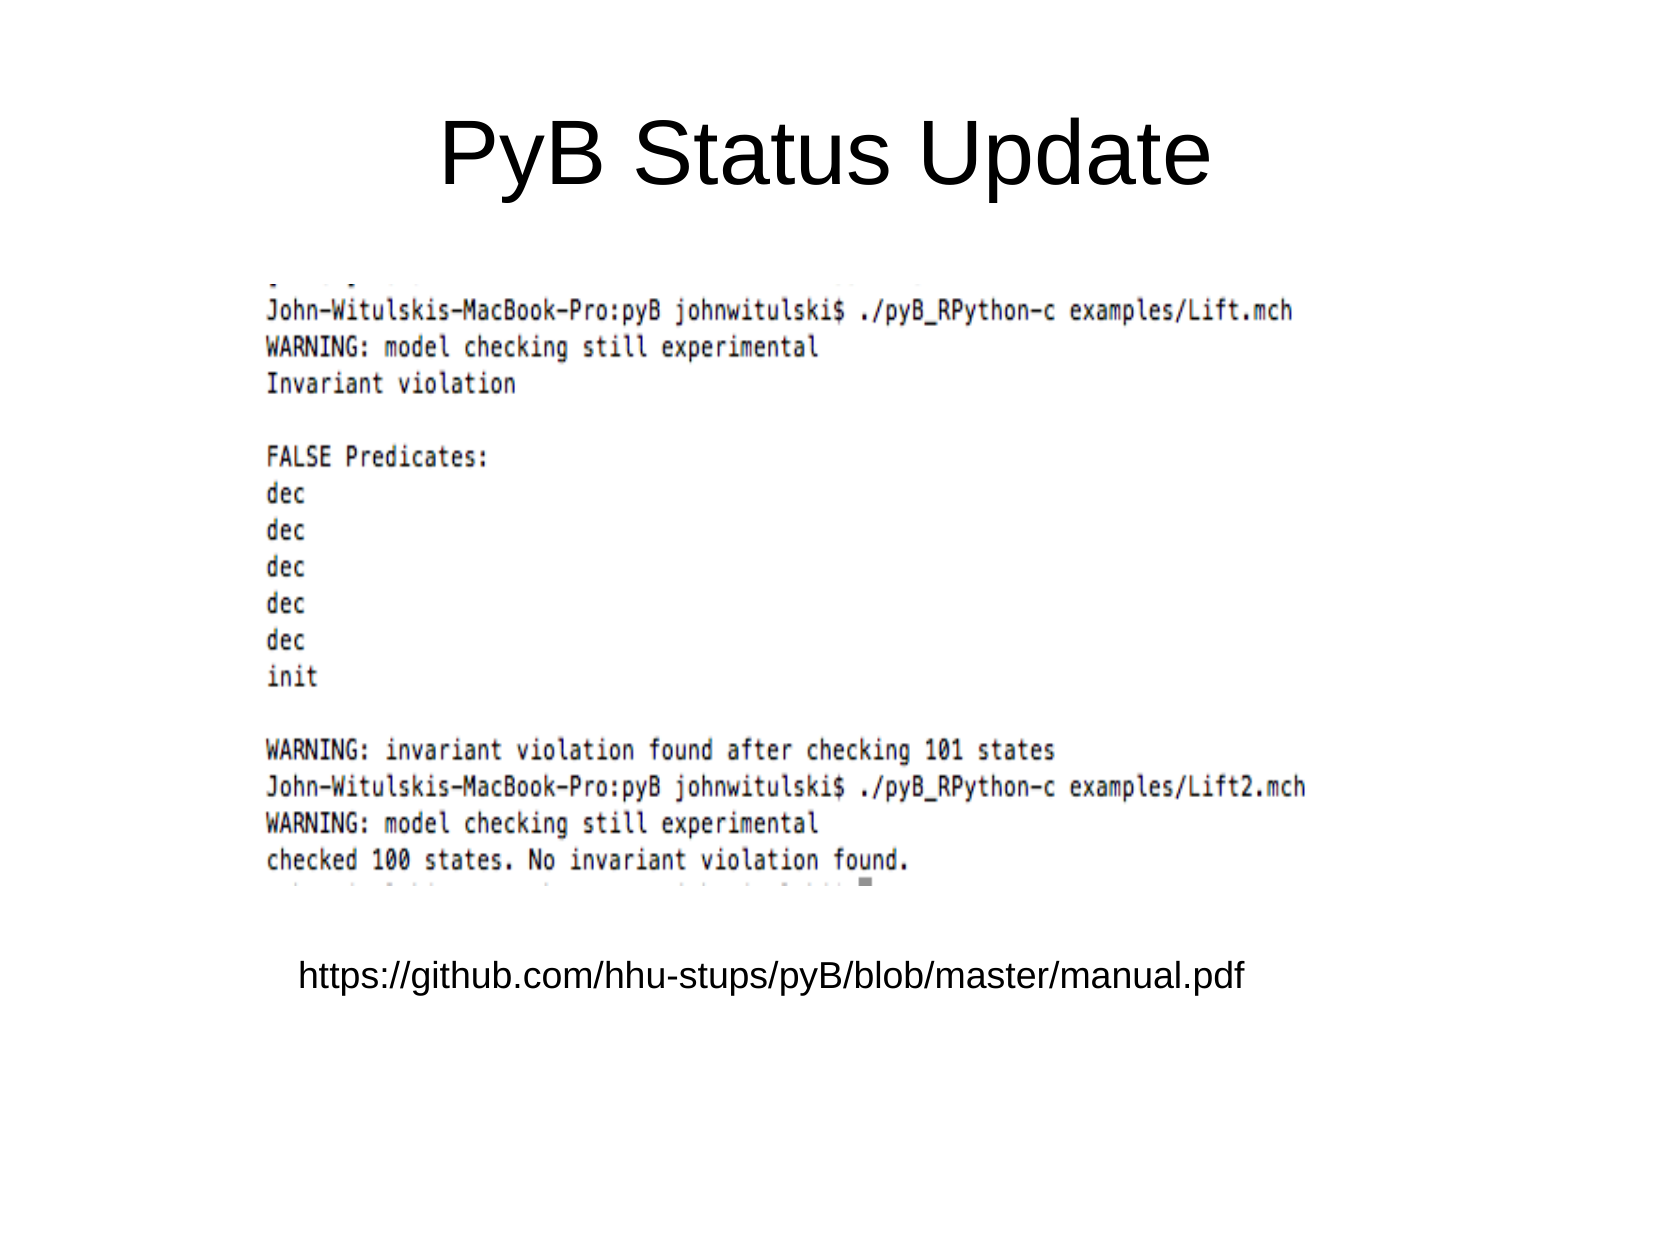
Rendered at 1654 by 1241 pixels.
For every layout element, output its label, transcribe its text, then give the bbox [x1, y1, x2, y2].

text_box https://github.com/hhu-stups/pyB/blob/master/manual.pdf [283, 947, 1501, 1087]
title PyB Status Update [82, 49, 1571, 257]
picture [263, 284, 1382, 886]
